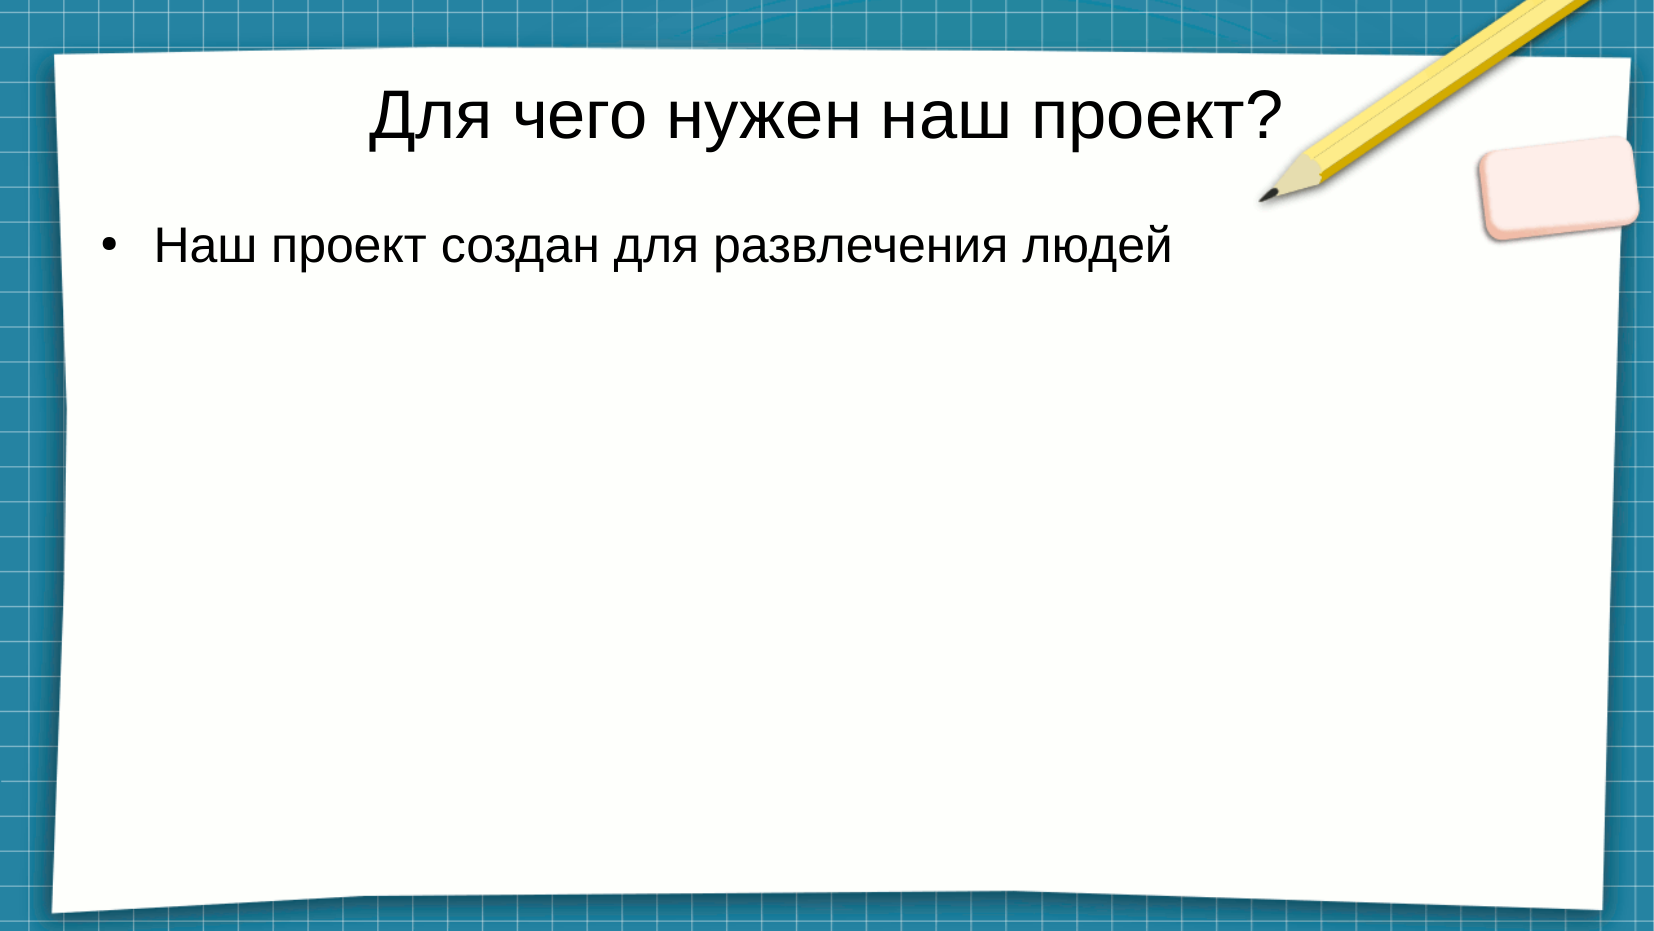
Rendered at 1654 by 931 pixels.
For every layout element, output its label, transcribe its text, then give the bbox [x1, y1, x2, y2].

title Для чего нужен наш проект? [82, 37, 1571, 193]
list Наш проект создан для развлечения людей [82, 217, 1571, 758]
picture [0, 0, 1654, 931]
